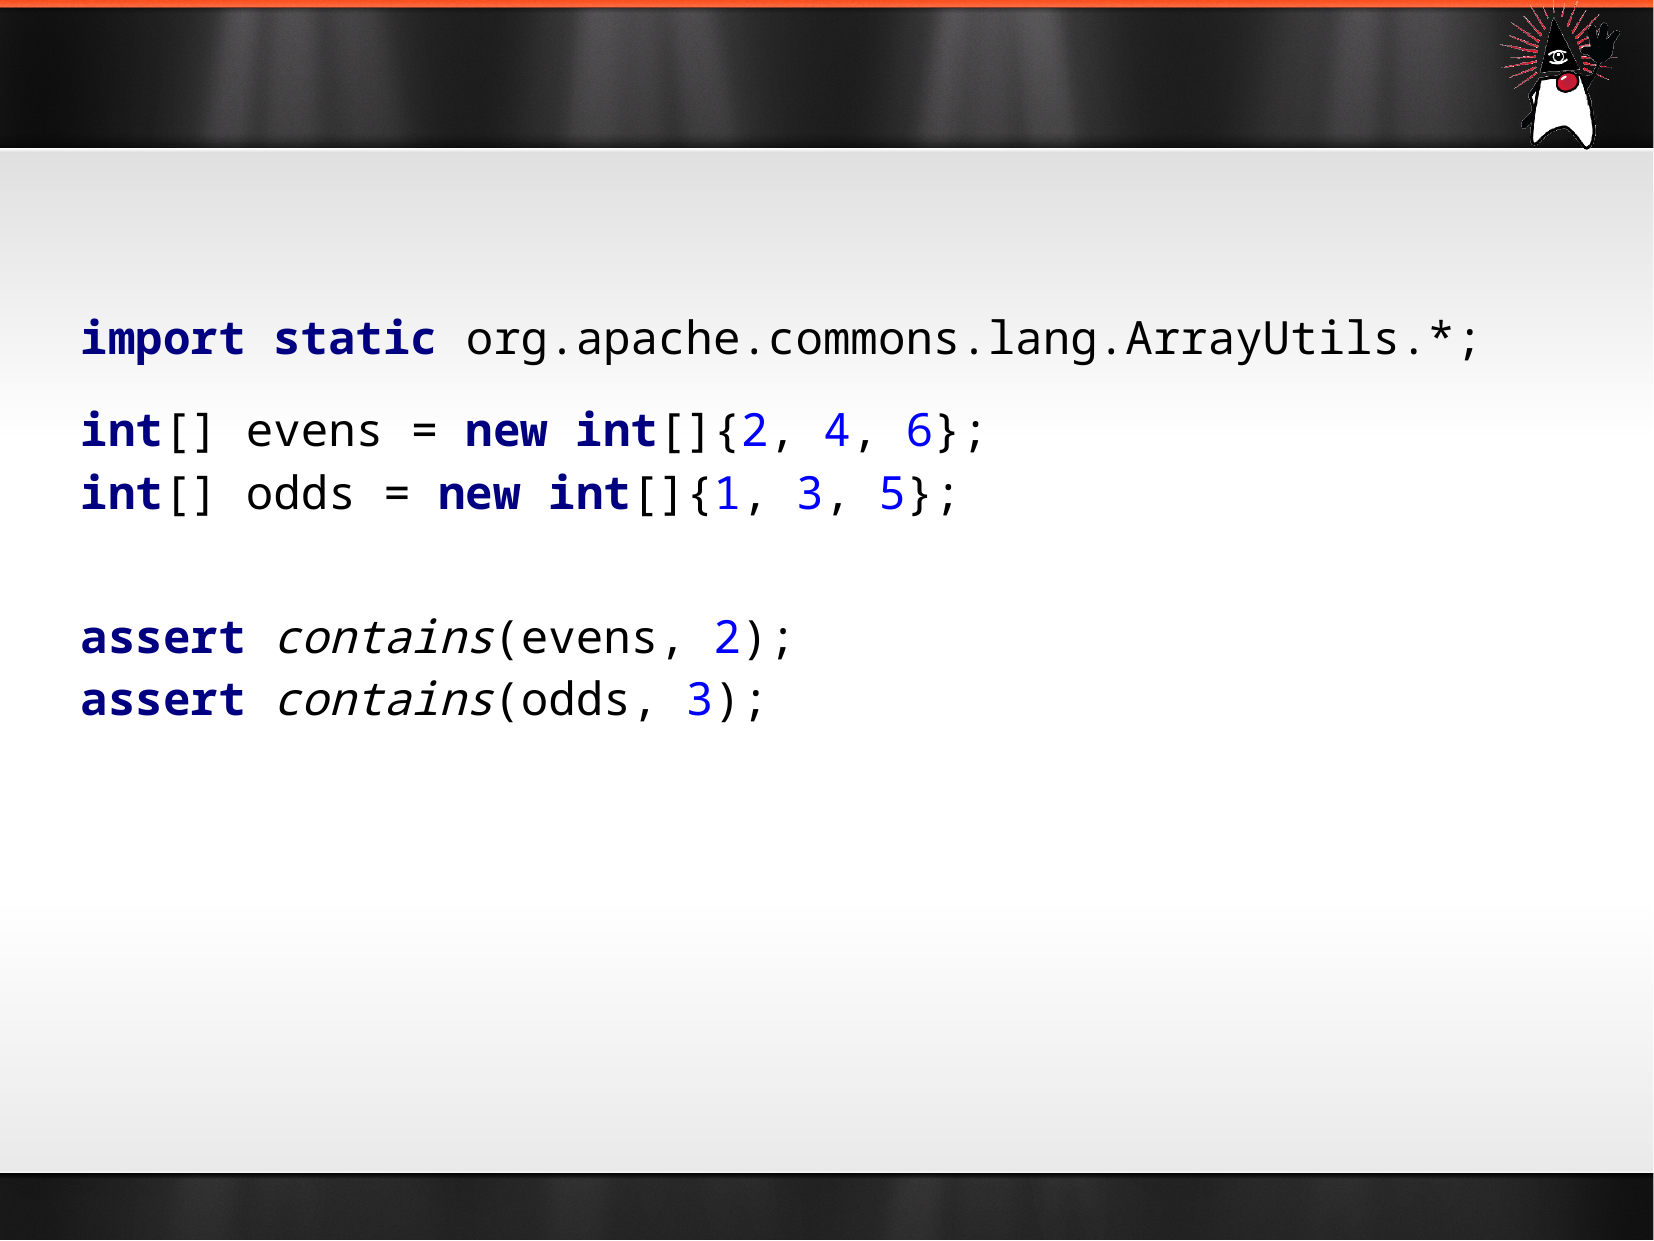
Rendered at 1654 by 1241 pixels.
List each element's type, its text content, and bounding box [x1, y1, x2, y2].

subtitle import static org.apache.commons.lang.ArrayUtils.*; int[] evens = new int[]{2, 4, 6}; int[] odds = new int[]{1, 3, 5}; assert contains(evens, 2); assert contains(odds, 3); [80, 305, 1654, 1125]
picture [0, 0, 1654, 1240]
